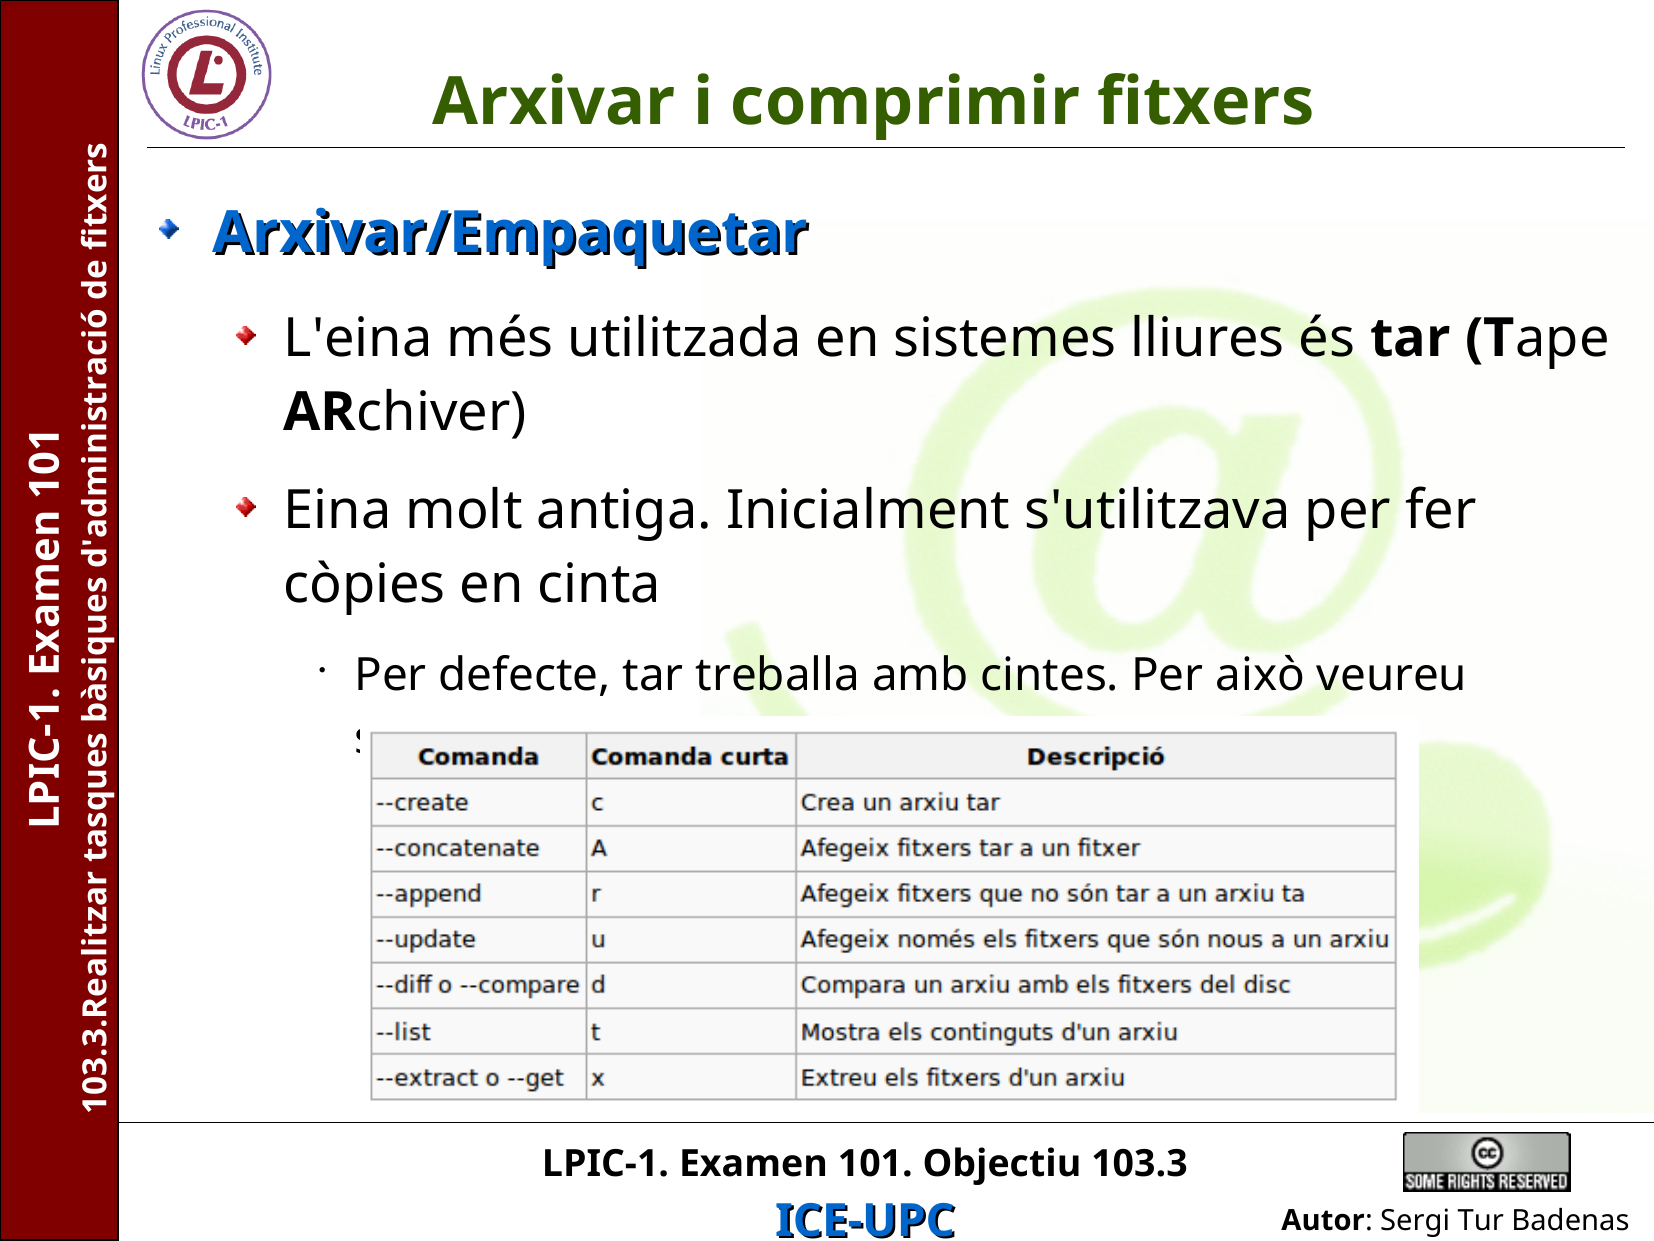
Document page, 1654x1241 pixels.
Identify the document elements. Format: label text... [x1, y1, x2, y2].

list Arxivar/Empaquetar L'eina més utilitzada en sistemes lliures és tar (Tape ARchiver) Eina molt antiga. Inicialment s'utilitzava per fer còpies en cinta Per defecte, tar treballa amb cintes. Per això veureu sempre l'opció -f (indica treball amb fitxers) [141, 189, 1630, 1025]
picture [1403, 1132, 1571, 1192]
picture [135, 5, 277, 56]
picture [360, 217, 1654, 1119]
title Arxivar i comprimir fitxers [129, 56, 1619, 141]
